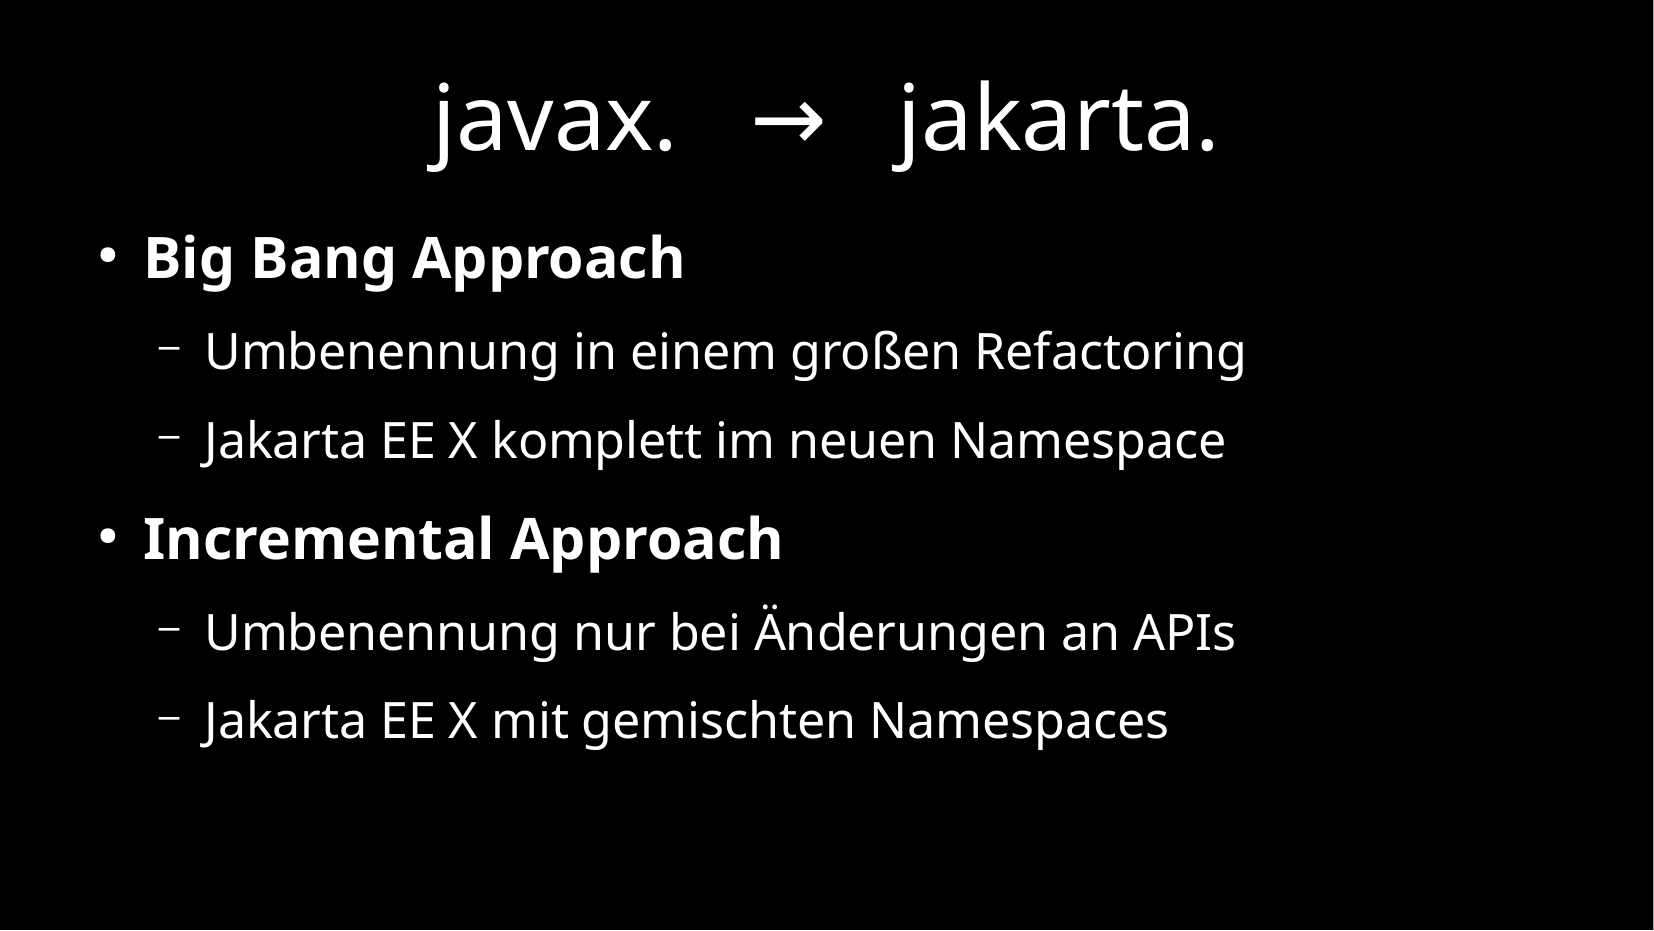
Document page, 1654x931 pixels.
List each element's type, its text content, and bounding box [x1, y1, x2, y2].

list Big Bang Approach Umbenennung in einem großen Refactoring Jakarta EE X komplett im neuen Namespace Incremental Approach Umbenennung nur bei Änderungen an APIs Jakarta EE X mit gemischten Namespaces [82, 217, 1571, 758]
title javax. → jakarta. [82, 37, 1571, 193]
